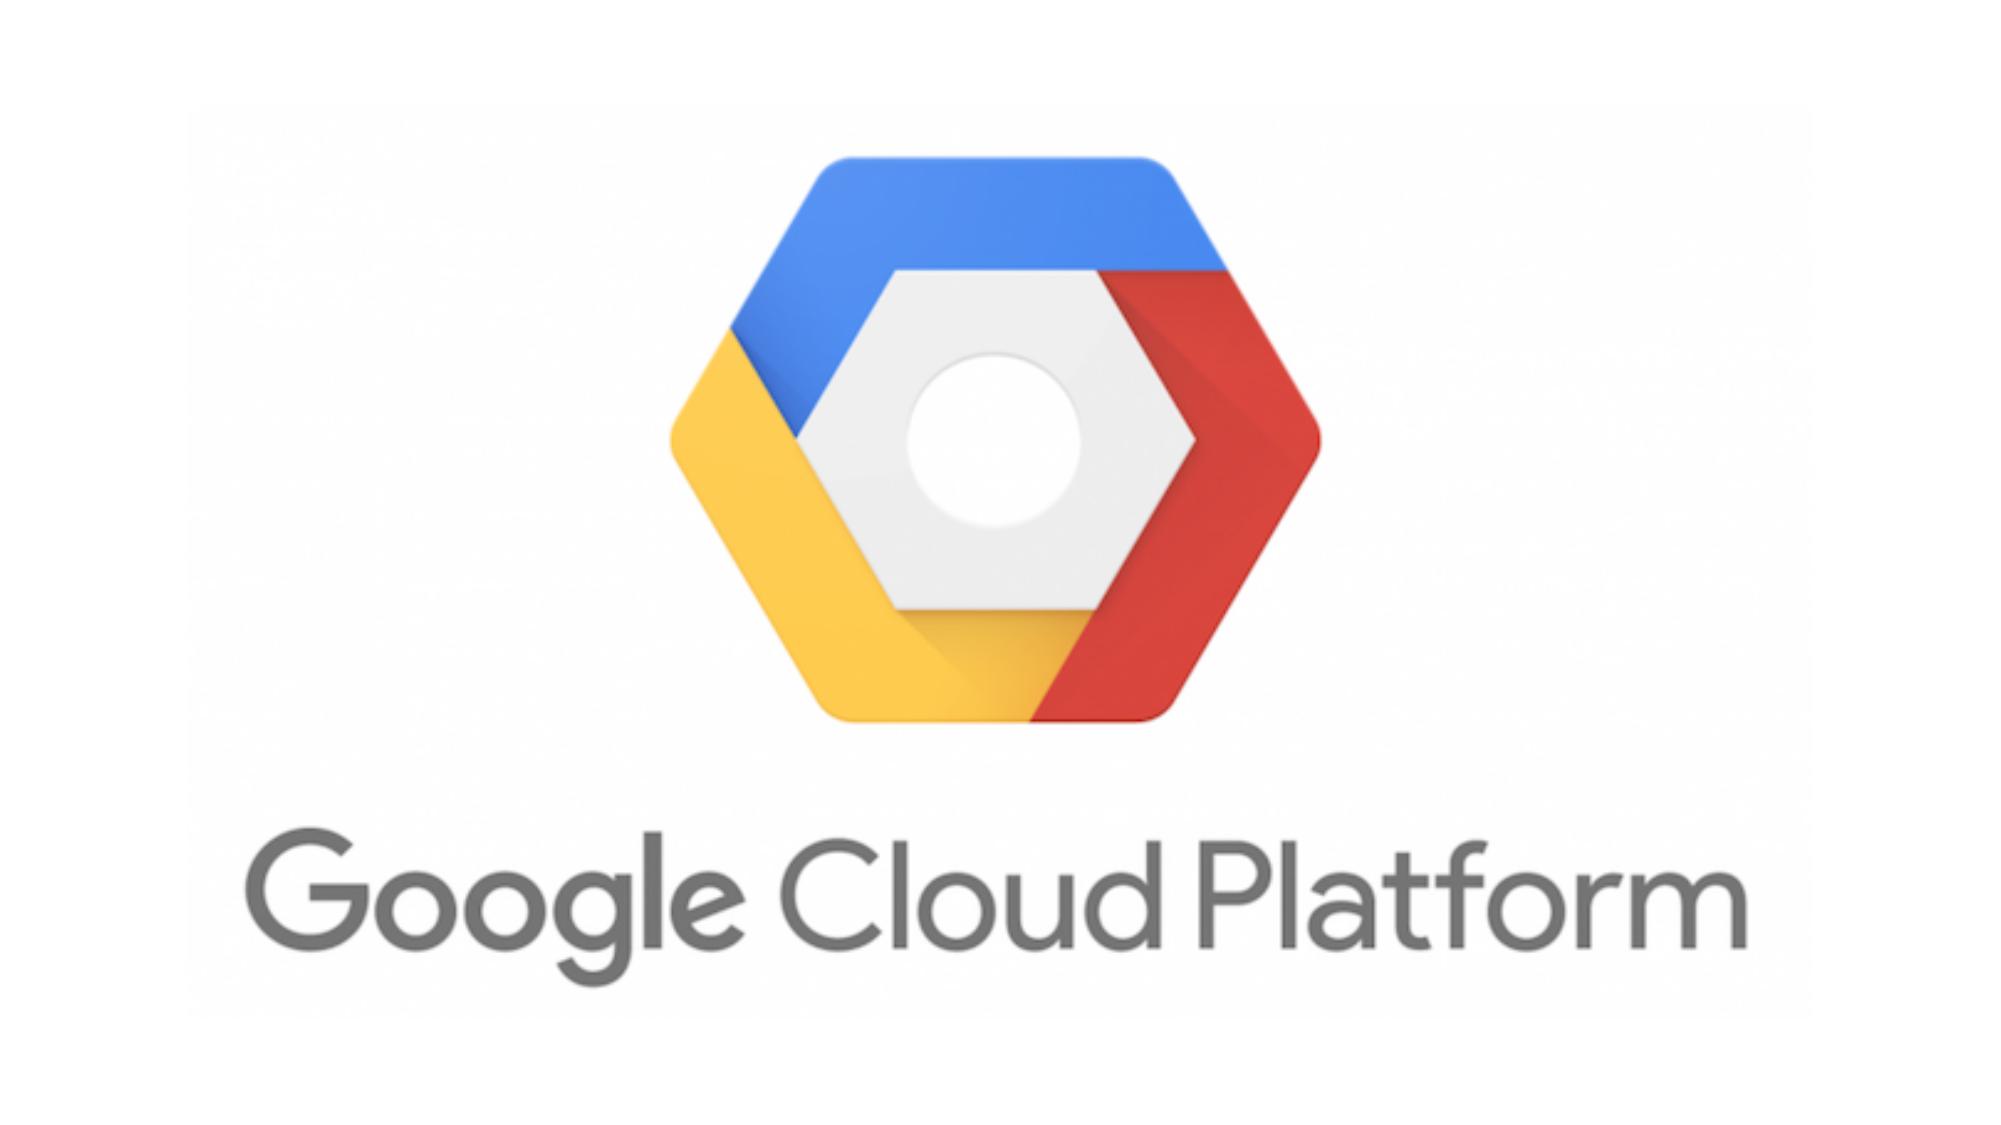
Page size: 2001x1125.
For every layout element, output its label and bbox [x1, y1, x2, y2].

picture [187, 105, 1813, 1020]
